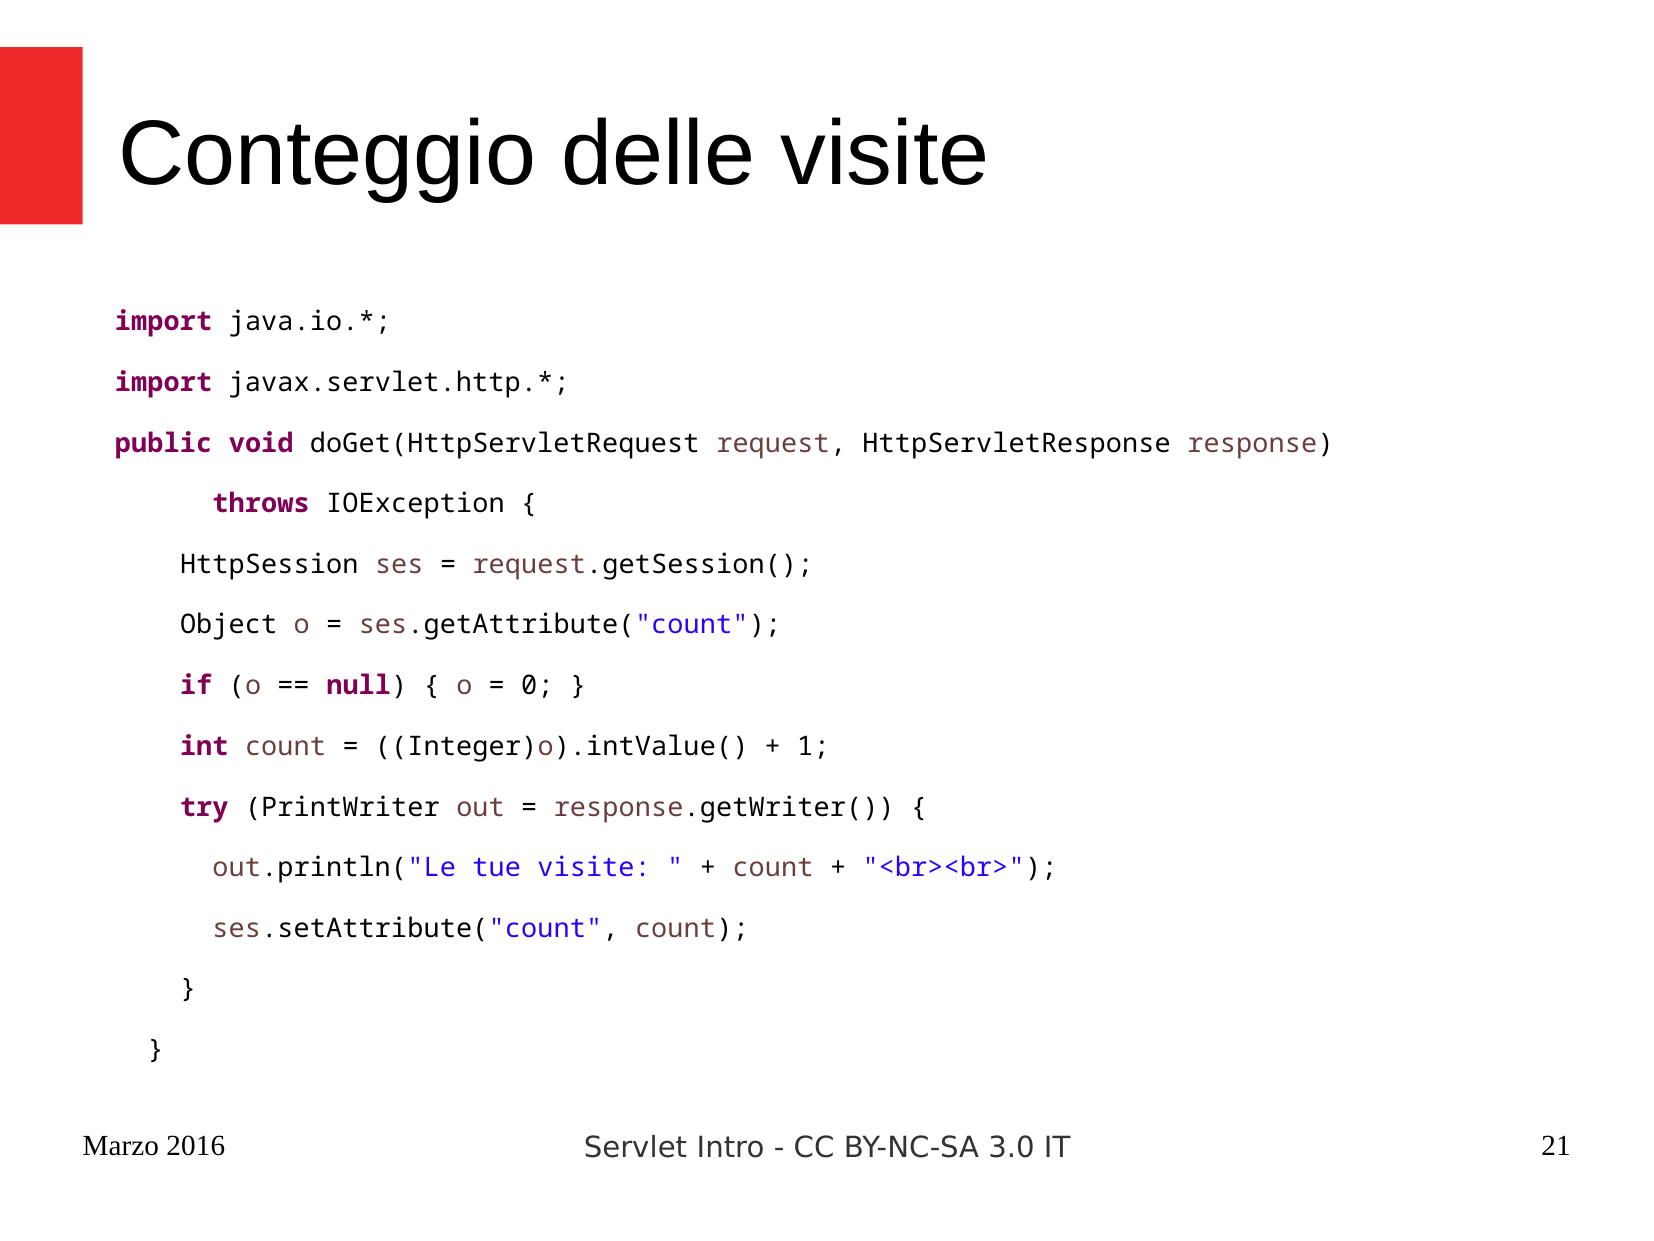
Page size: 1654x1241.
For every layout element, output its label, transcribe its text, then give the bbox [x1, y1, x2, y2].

list import java.io.*; import javax.servlet.http.*; public void doGet(HttpServletRequest request, HttpServletResponse response) throws IOException { HttpSession ses = request.getSession(); Object o = ses.getAttribute("count"); if (o == null) { o = 0; } int count = ((Integer)o).intValue() + 1; try (PrintWriter out = response.getWriter()) { out.println("Le tue visite: " + count + "<br><br>"); ses.setAttribute("count", count); } } [114, 302, 1539, 1075]
title Conteggio delle visite [118, 49, 1607, 257]
